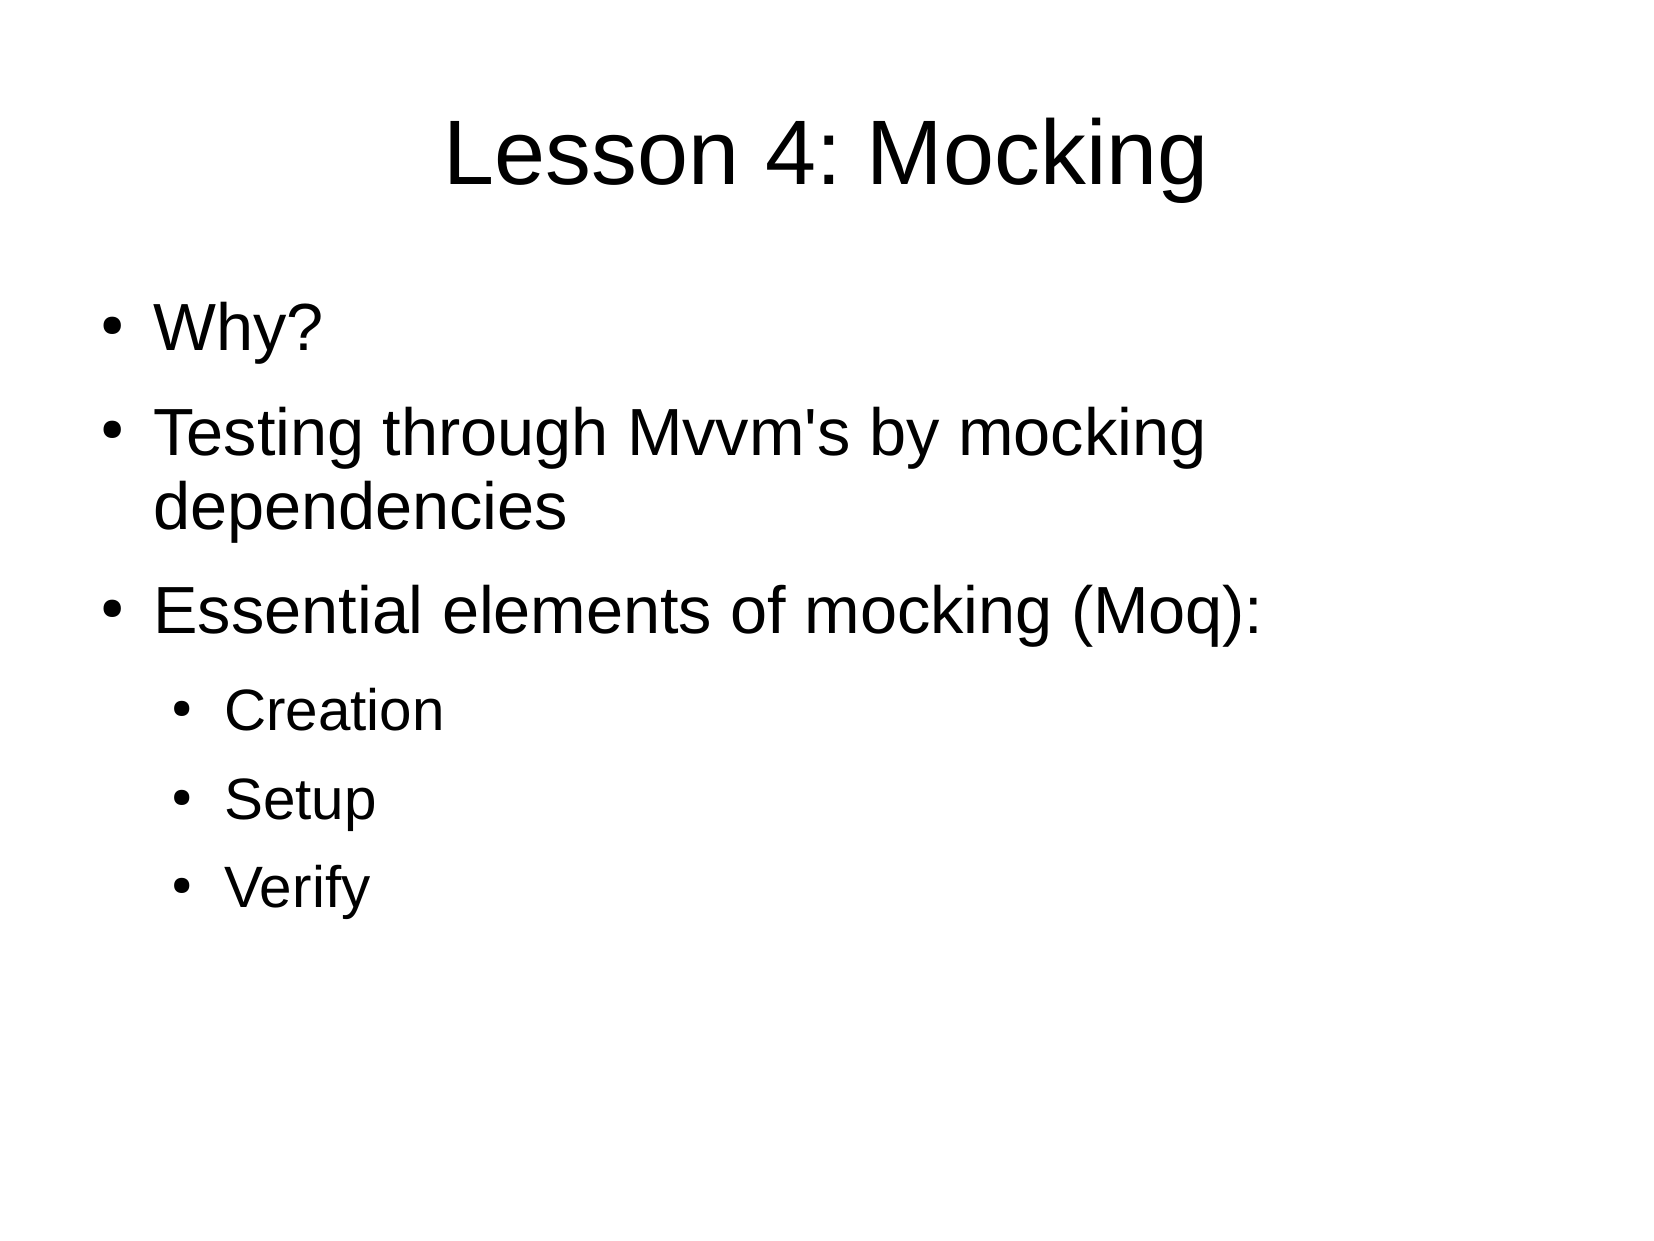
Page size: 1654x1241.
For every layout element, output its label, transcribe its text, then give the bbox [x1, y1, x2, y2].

list Why? Testing through Mvvm's by mocking dependencies Essential elements of mocking (Moq): Creation Setup Verify [82, 290, 1571, 1111]
title Lesson 4: Mocking [82, 49, 1571, 257]
